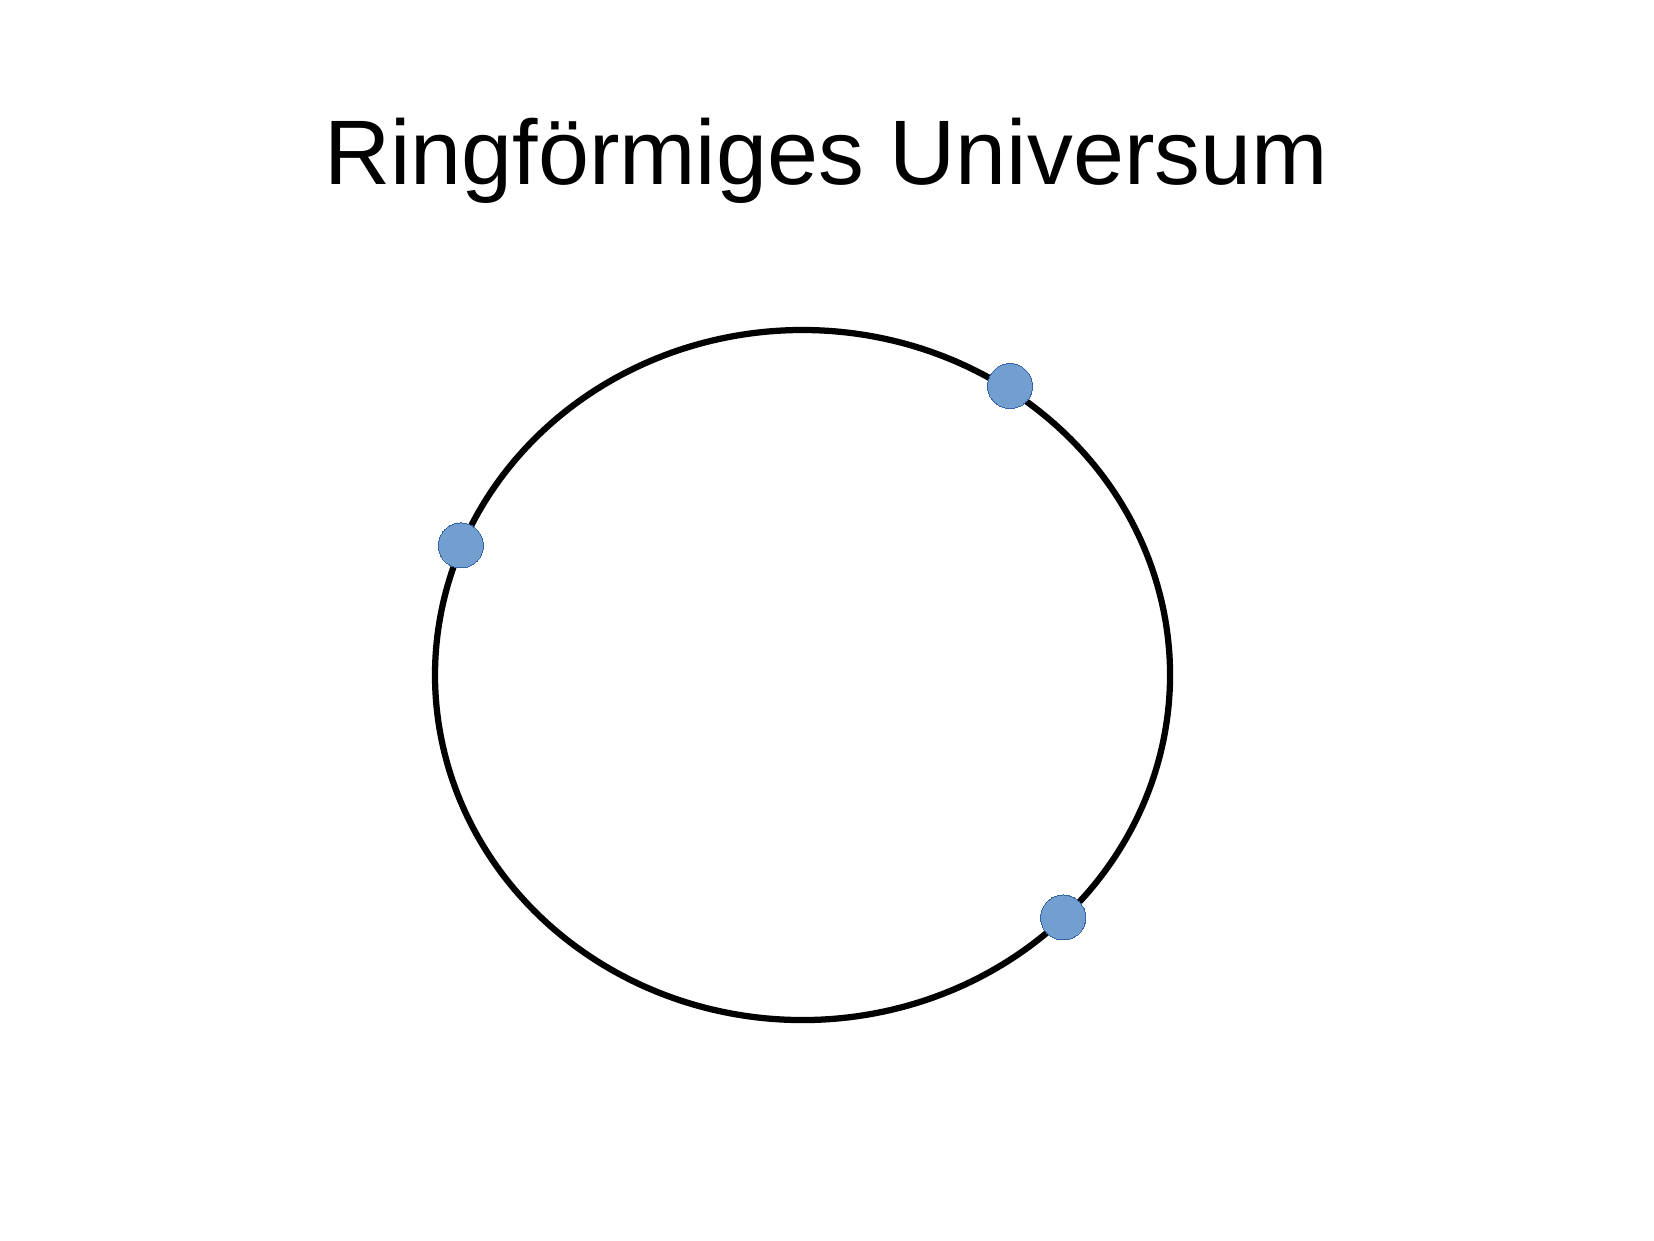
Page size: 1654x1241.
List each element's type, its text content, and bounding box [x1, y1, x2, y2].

text_box [1040, 894, 1086, 940]
text_box [987, 363, 1033, 409]
title Ringförmiges Universum [82, 49, 1571, 257]
text_box [438, 522, 484, 568]
